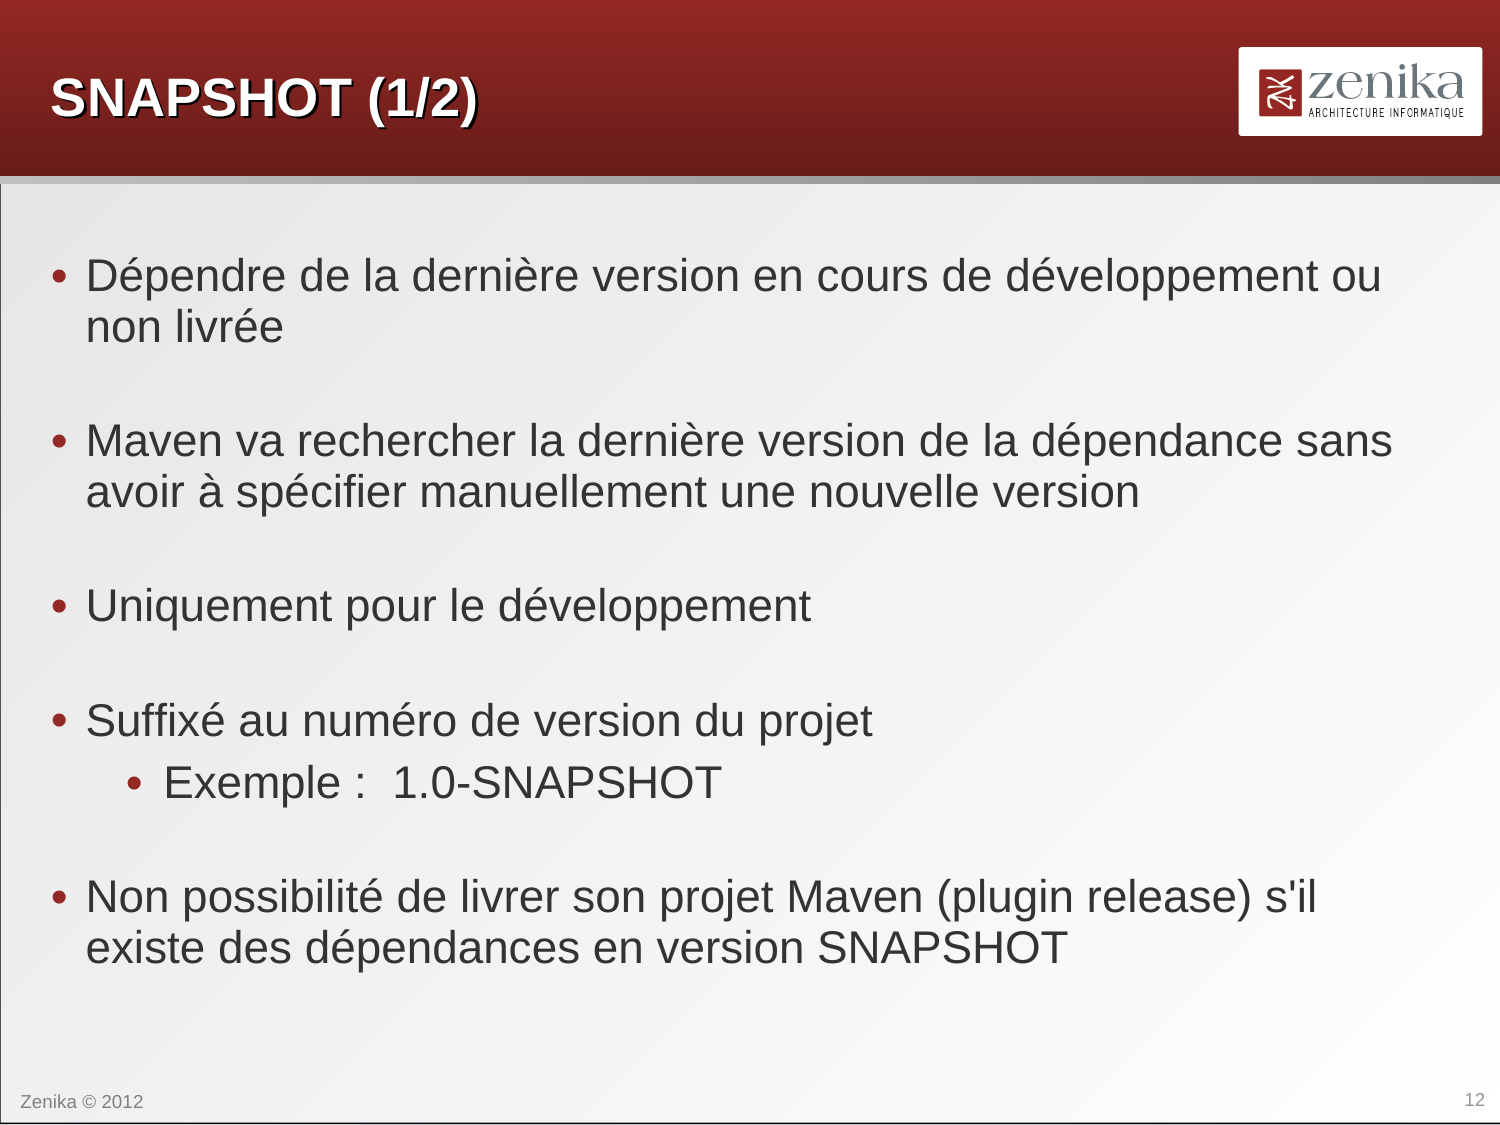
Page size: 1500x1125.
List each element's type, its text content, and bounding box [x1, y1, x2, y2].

title SNAPSHOT (1/2) [50, 15, 1206, 180]
list Dépendre de la dernière version en cours de développement ou non livrée Maven va rechercher la dernière version de la dépendance sans avoir à spécifier manuellement une nouvelle version Uniquement pour le développement Suffixé au numéro de version du projet Exemple : 1.0-SNAPSHOT Non possibilité de livrer son projet Maven (plugin release) s'il existe des dépendances en version SNAPSHOT [50, 249, 1435, 1064]
picture [1257, 58, 1464, 125]
